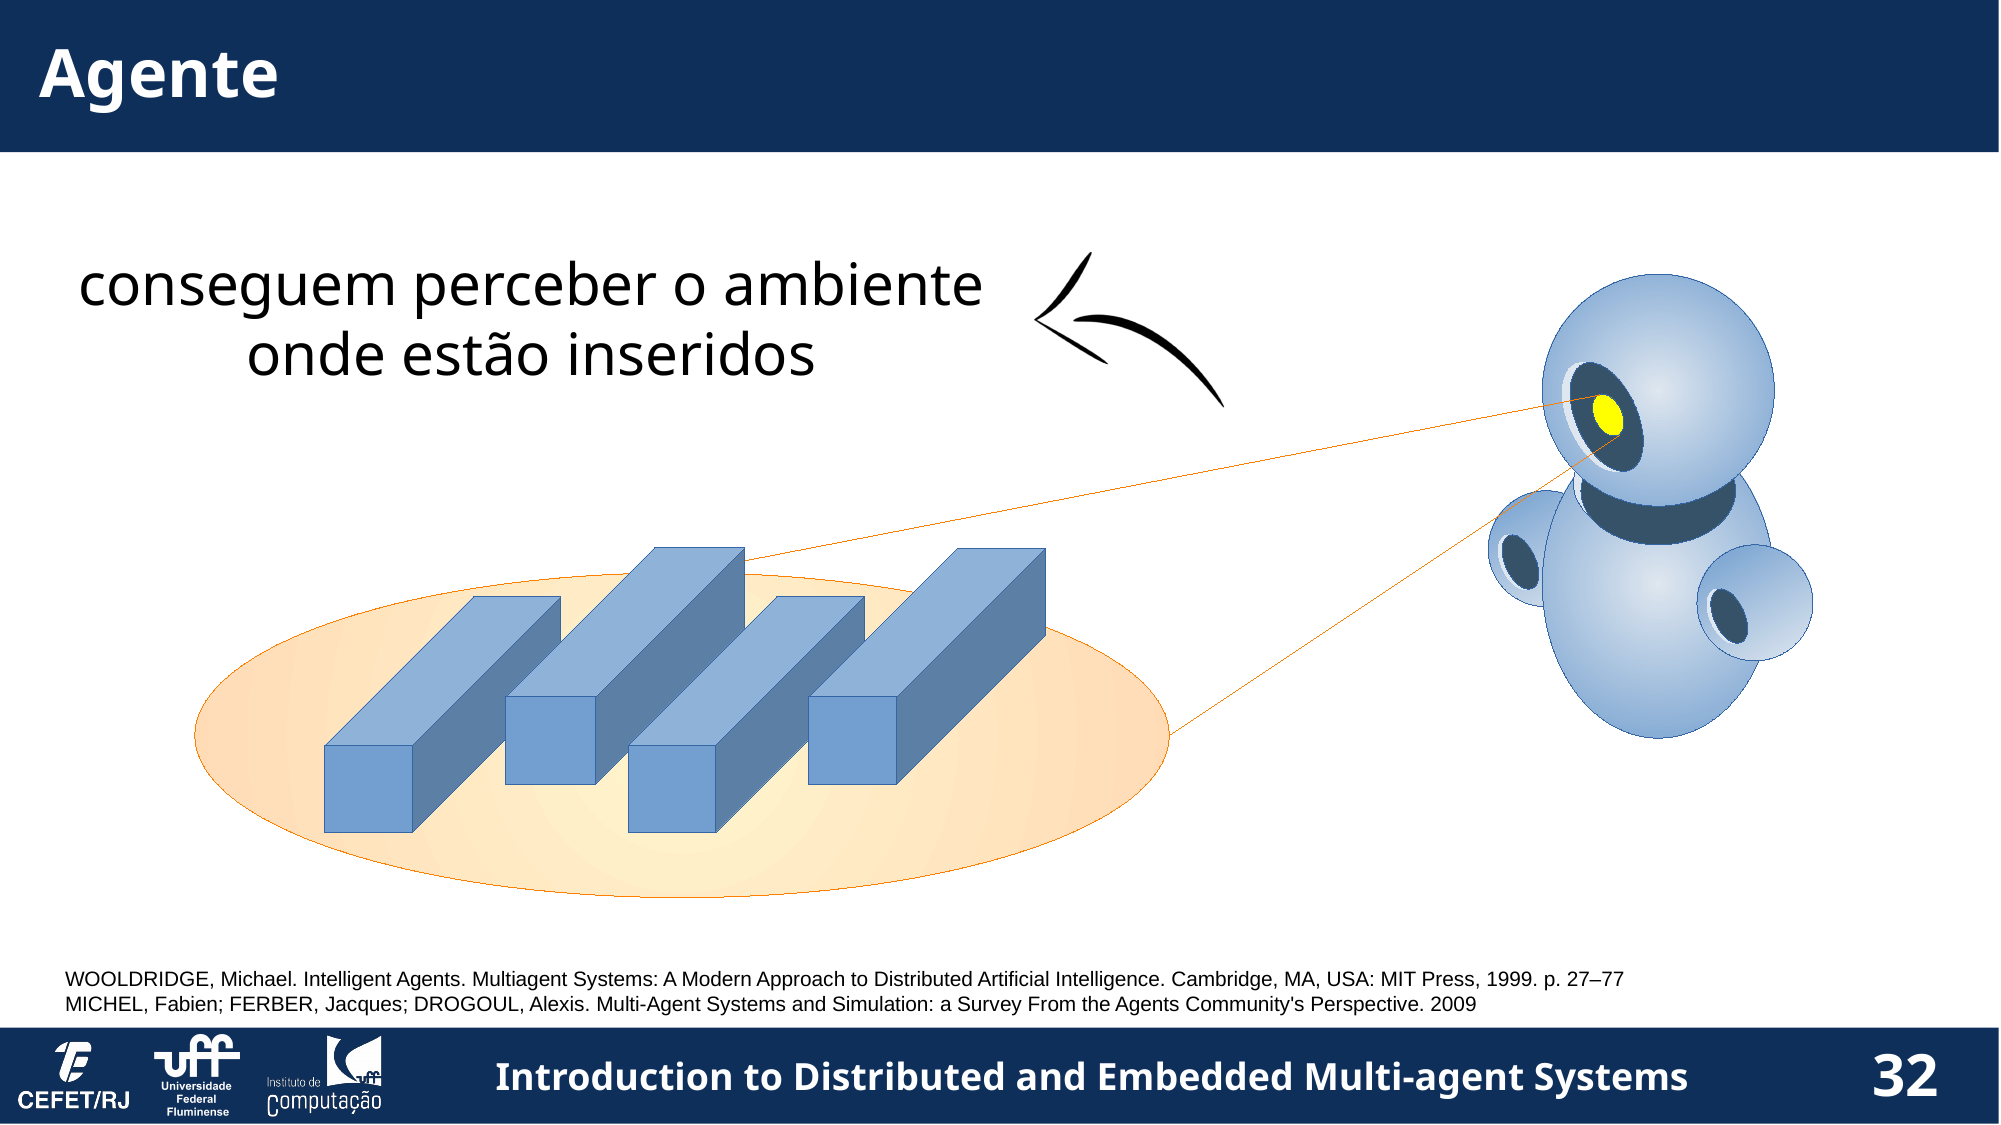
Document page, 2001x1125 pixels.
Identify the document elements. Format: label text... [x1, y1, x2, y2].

picture [265, 1033, 383, 1117]
picture [153, 1033, 241, 1121]
text_box [1488, 274, 1813, 739]
text_box conseguem perceber o ambiente onde estão inseridos [29, 239, 1034, 395]
picture [18, 1021, 129, 1125]
text_box WOOLDRIDGE, Michael. Intelligent Agents. Multiagent Systems: A Modern Approach to Distributed Artificial Intelligence. Cambridge, MA, USA: MIT Press, 1999. p. 27–77 MICHEL, Fabien; FERBER, Jacques; DROGOUL, Alexis. Multi-Agent Systems and Simulation: a Survey From the Agents Community's Perspective. 2009 [50, 958, 1969, 1024]
text_box Agente [25, 23, 1999, 119]
text_box [194, 549, 1170, 898]
picture [1034, 241, 1259, 409]
